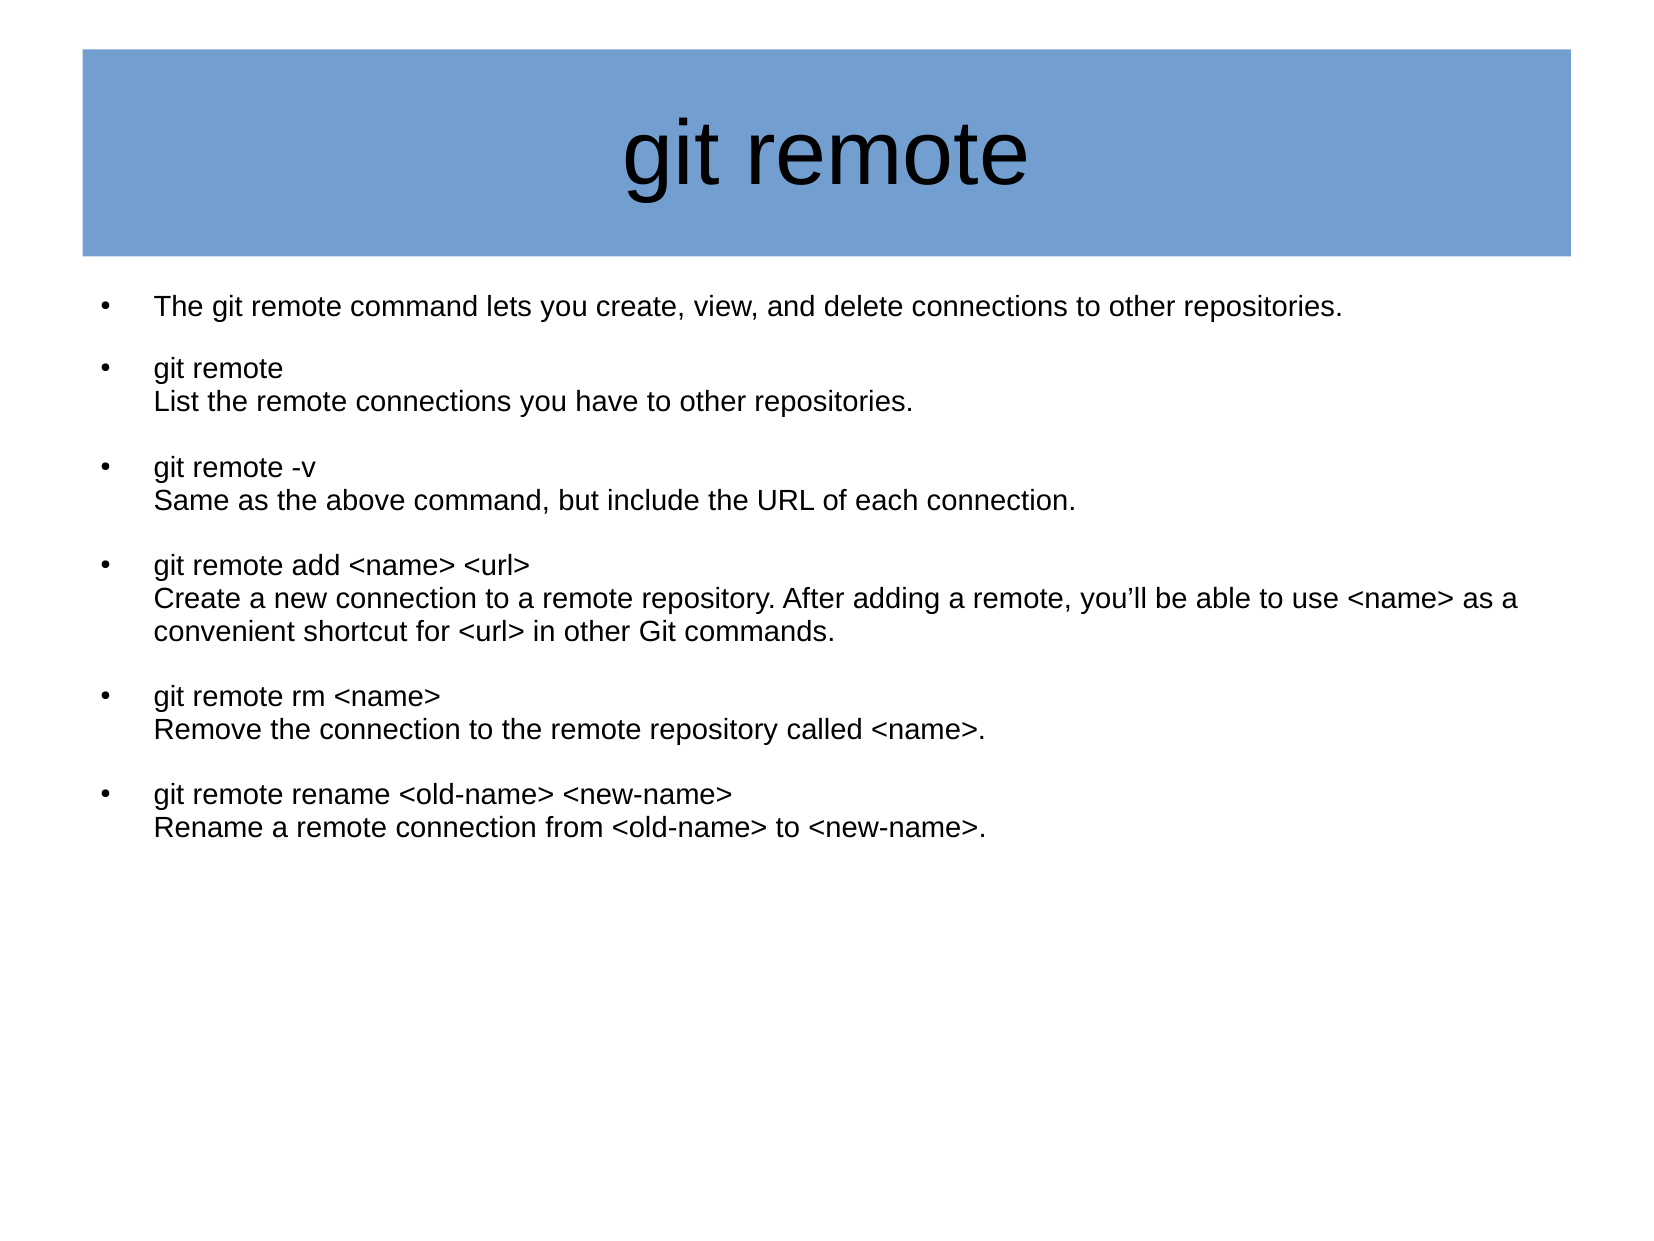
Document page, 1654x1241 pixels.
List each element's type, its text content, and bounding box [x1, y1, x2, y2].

list The git remote command lets you create, view, and delete connections to other repositories. git remote List the remote connections you have to other repositories. git remote -v Same as the above command, but include the URL of each connection. git remote add <name> <url> Create a new connection to a remote repository. After adding a remote, you’ll be able to use <name> as a convenient shortcut for <url> in other Git commands. git remote rm <name> Remove the connection to the remote repository called <name>. git remote rename <old-name> <new-name> Rename a remote connection from <old-name> to <new-name>. [82, 290, 1571, 1010]
title git remote [82, 49, 1571, 257]
